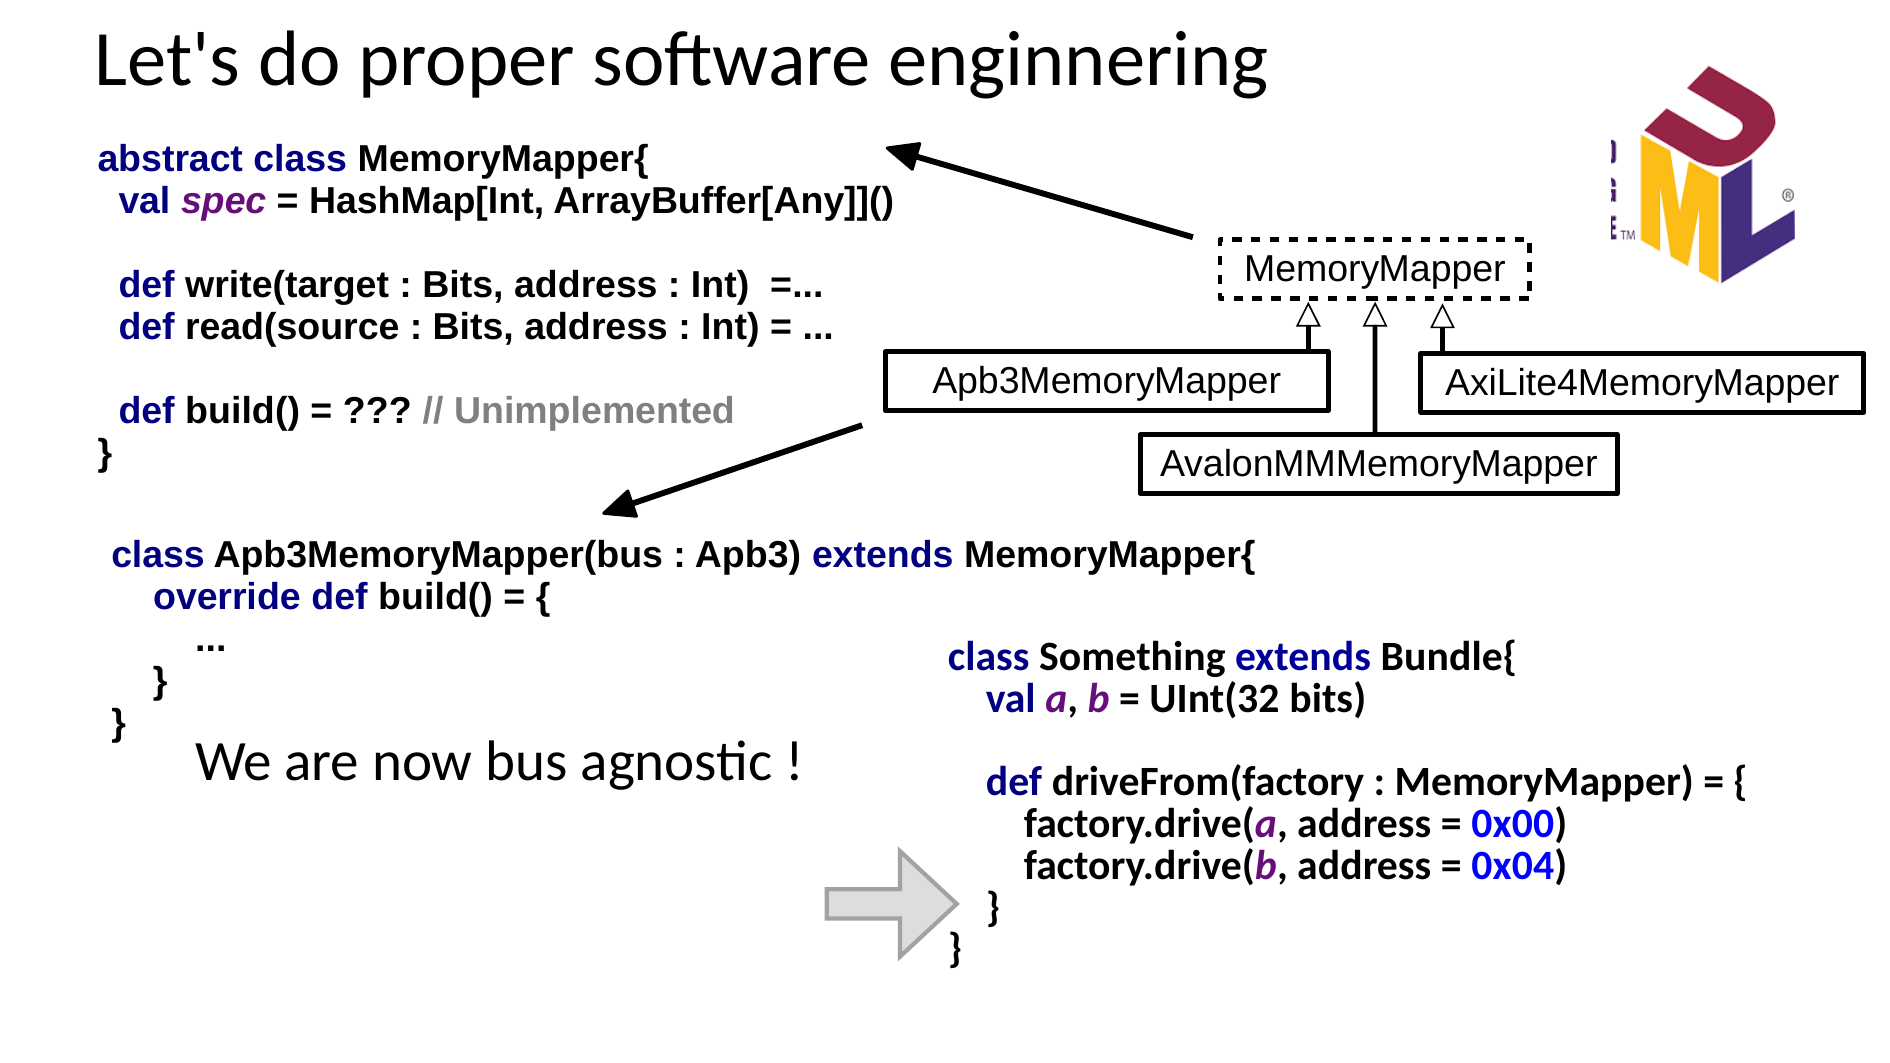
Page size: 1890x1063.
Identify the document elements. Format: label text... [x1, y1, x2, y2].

text_box [826, 851, 957, 957]
text_box class Something extends Bundle{ val a, b = UInt(32 bits) def driveFrom(factory : MemoryMapper) = { factory.drive(a, address = 0x00) factory.drive(b, address = 0x04) } } [933, 631, 1890, 1063]
title Let's do proper software enginnering [94, 0, 1796, 129]
text_box abstract class MemoryMapper{ val spec = HashMap[Int, ArrayBuffer[Any]]() def write(target : Bits, address : Int) =... def read(source : Bits, address : Int) = ... def build() = ??? // Unimplemented } [82, 129, 1611, 514]
list We are now bus agnostic ! [124, 142, 1825, 933]
text_box class Apb3MemoryMapper(bus : Apb3) extends MemoryMapper{ override def build() = { ... } } [96, 526, 933, 1063]
picture [1825, 237, 1867, 497]
picture [1611, 56, 1796, 296]
